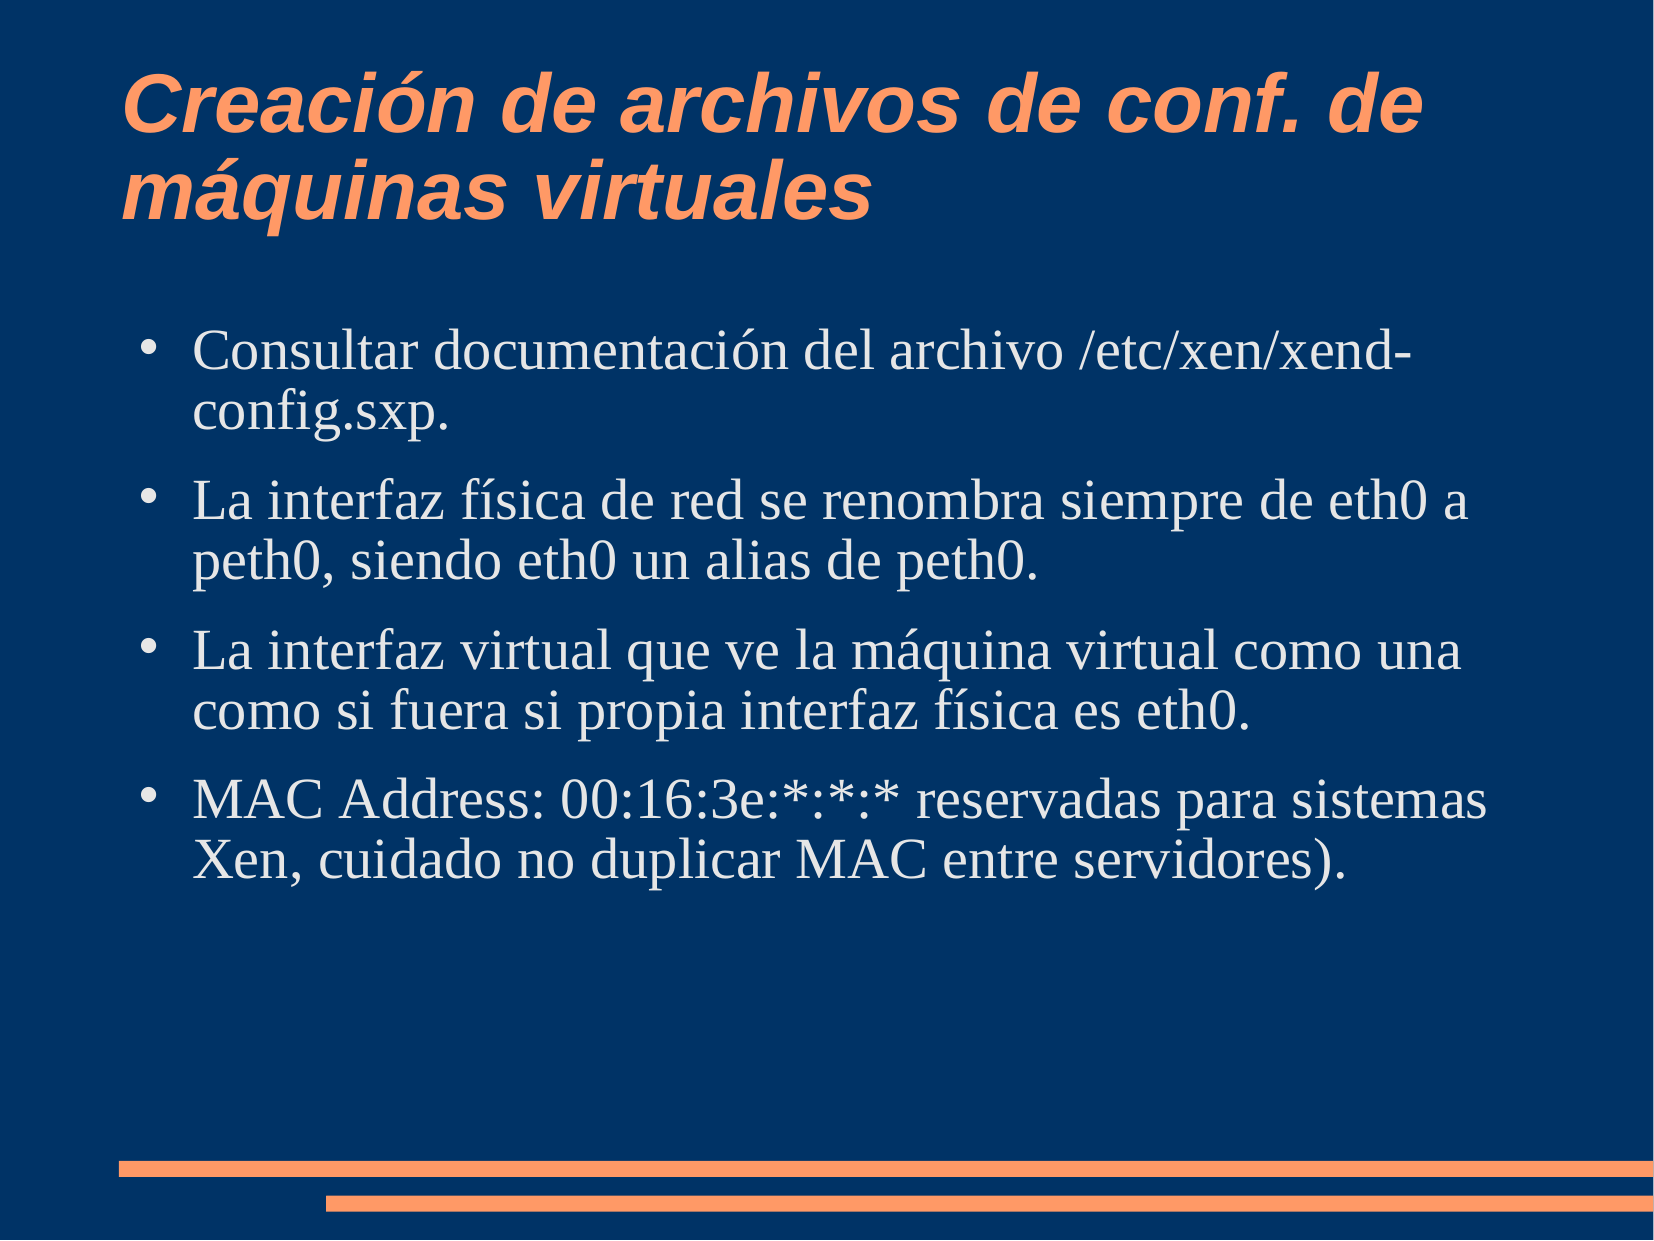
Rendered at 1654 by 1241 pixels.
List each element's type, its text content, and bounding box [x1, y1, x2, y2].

title Creación de archivos de conf. de máquinas virtuales [121, 46, 1534, 254]
list Consultar documentación del archivo /etc/xen/xend-config.sxp. La interfaz física de red se renombra siempre de eth0 a peth0, siendo eth0 un alias de peth0. La interfaz virtual que ve la máquina virtual como una como si fuera si propia interfaz física es eth0. MAC Address: 00:16:3e:*:*:* reservadas para sistemas Xen, cuidado no duplicar MAC entre servidores). [121, 322, 1561, 1118]
